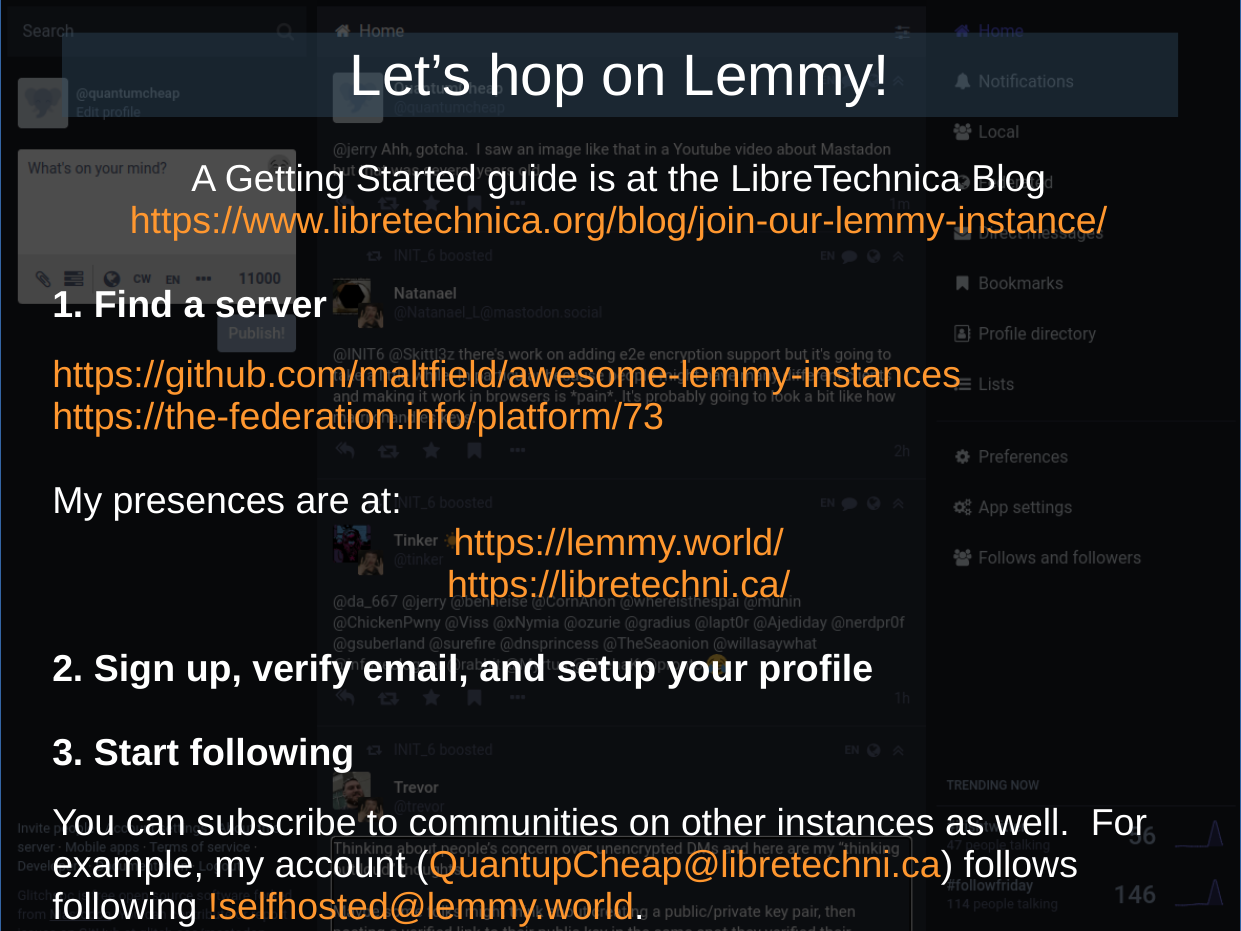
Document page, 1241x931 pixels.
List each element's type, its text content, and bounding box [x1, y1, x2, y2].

text_box A Getting Started guide is at the LibreTechnica Blog https://www.libretechnica.org/blog/join-our-lemmy-instance/ 1. Find a server https://github.com/maltfield/awesome-lemmy-instances https://the-federation.info/platform/73 My presences are at: https://lemmy.world/ https://libretechni.ca/ 2. Sign up, verify email, and setup your profile 3. Start following You can subscribe to communities on other instances as well. For example, my account (QuantupCheap@libretechni.ca) follows following !selfhosted@lemmy.world. [37, 150, 1201, 931]
title Let’s hop on Lemmy! [62, 32, 1179, 117]
text_box [0, 0, 1241, 931]
